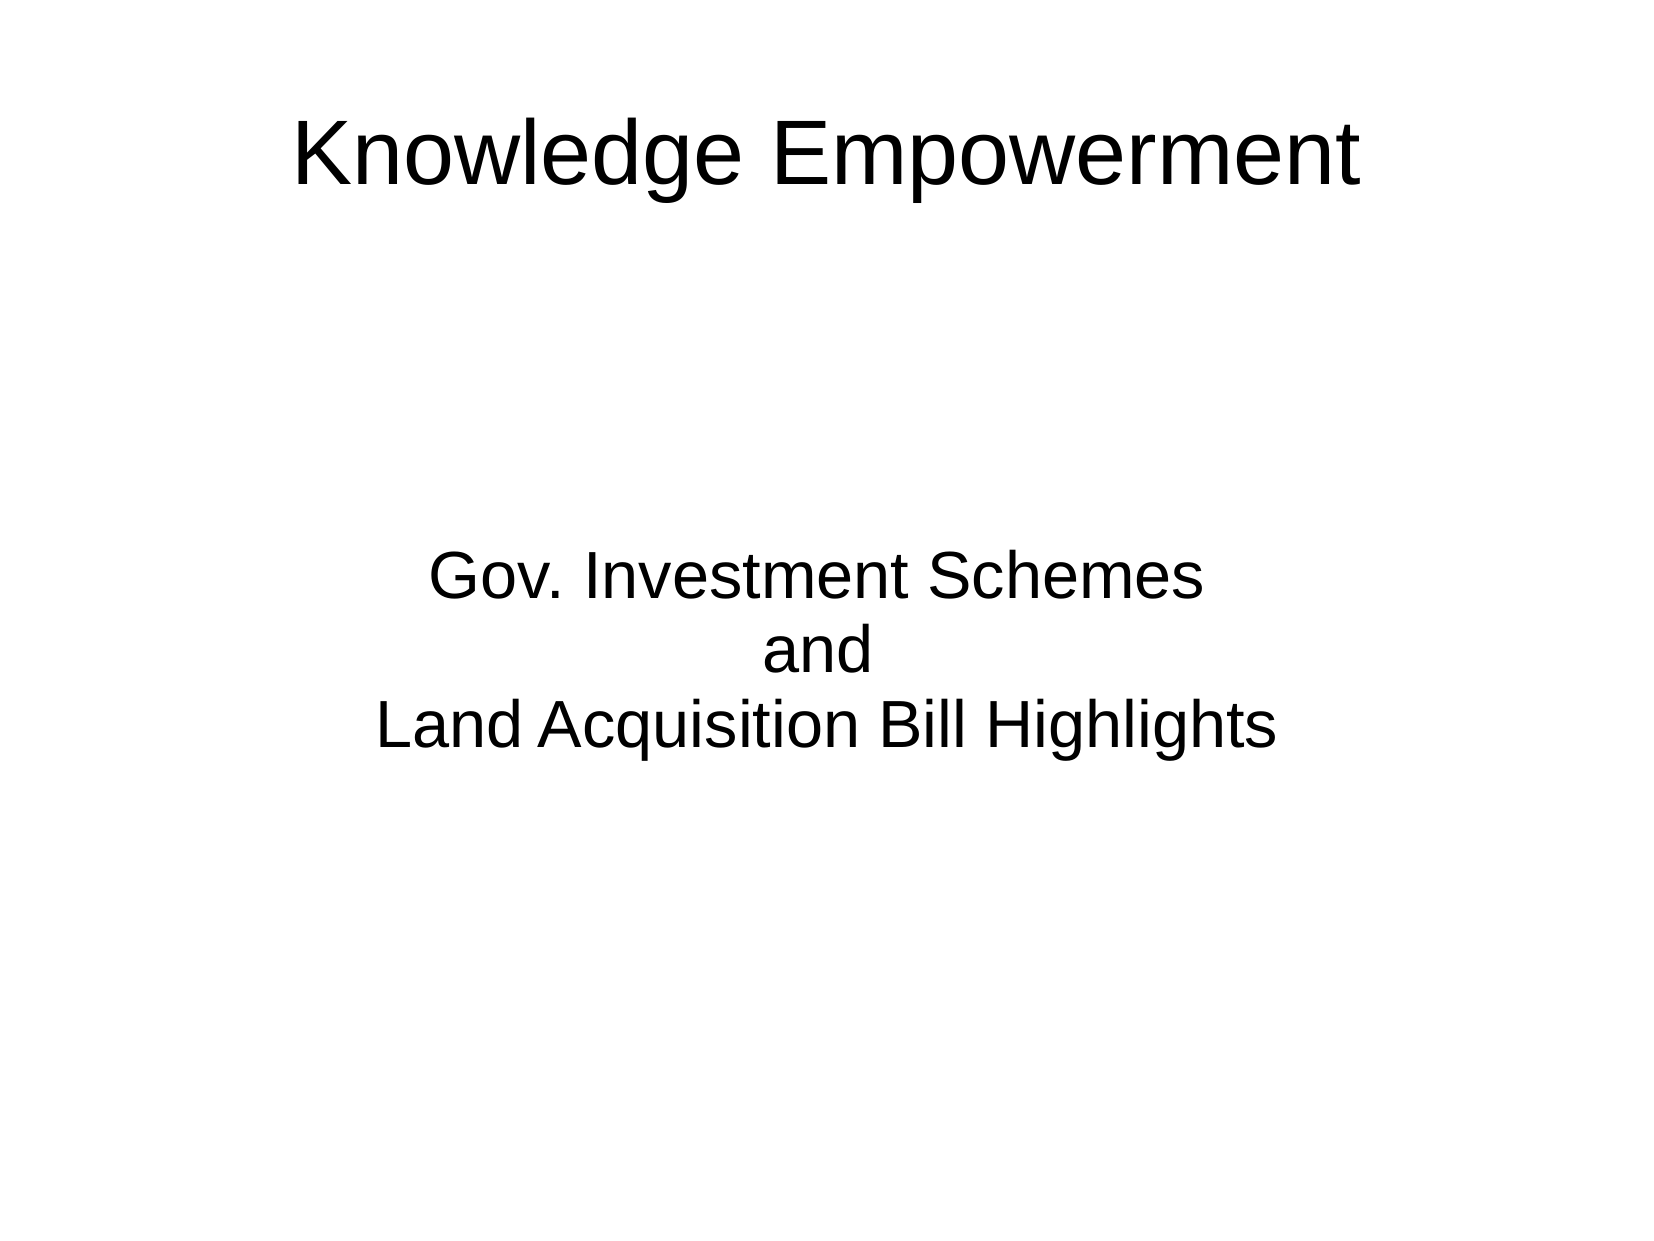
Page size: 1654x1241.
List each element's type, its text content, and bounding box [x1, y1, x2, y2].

subtitle Gov. Investment Schemes and Land Acquisition Bill Highlights [82, 290, 1571, 1010]
title Knowledge Empowerment [82, 49, 1571, 257]
